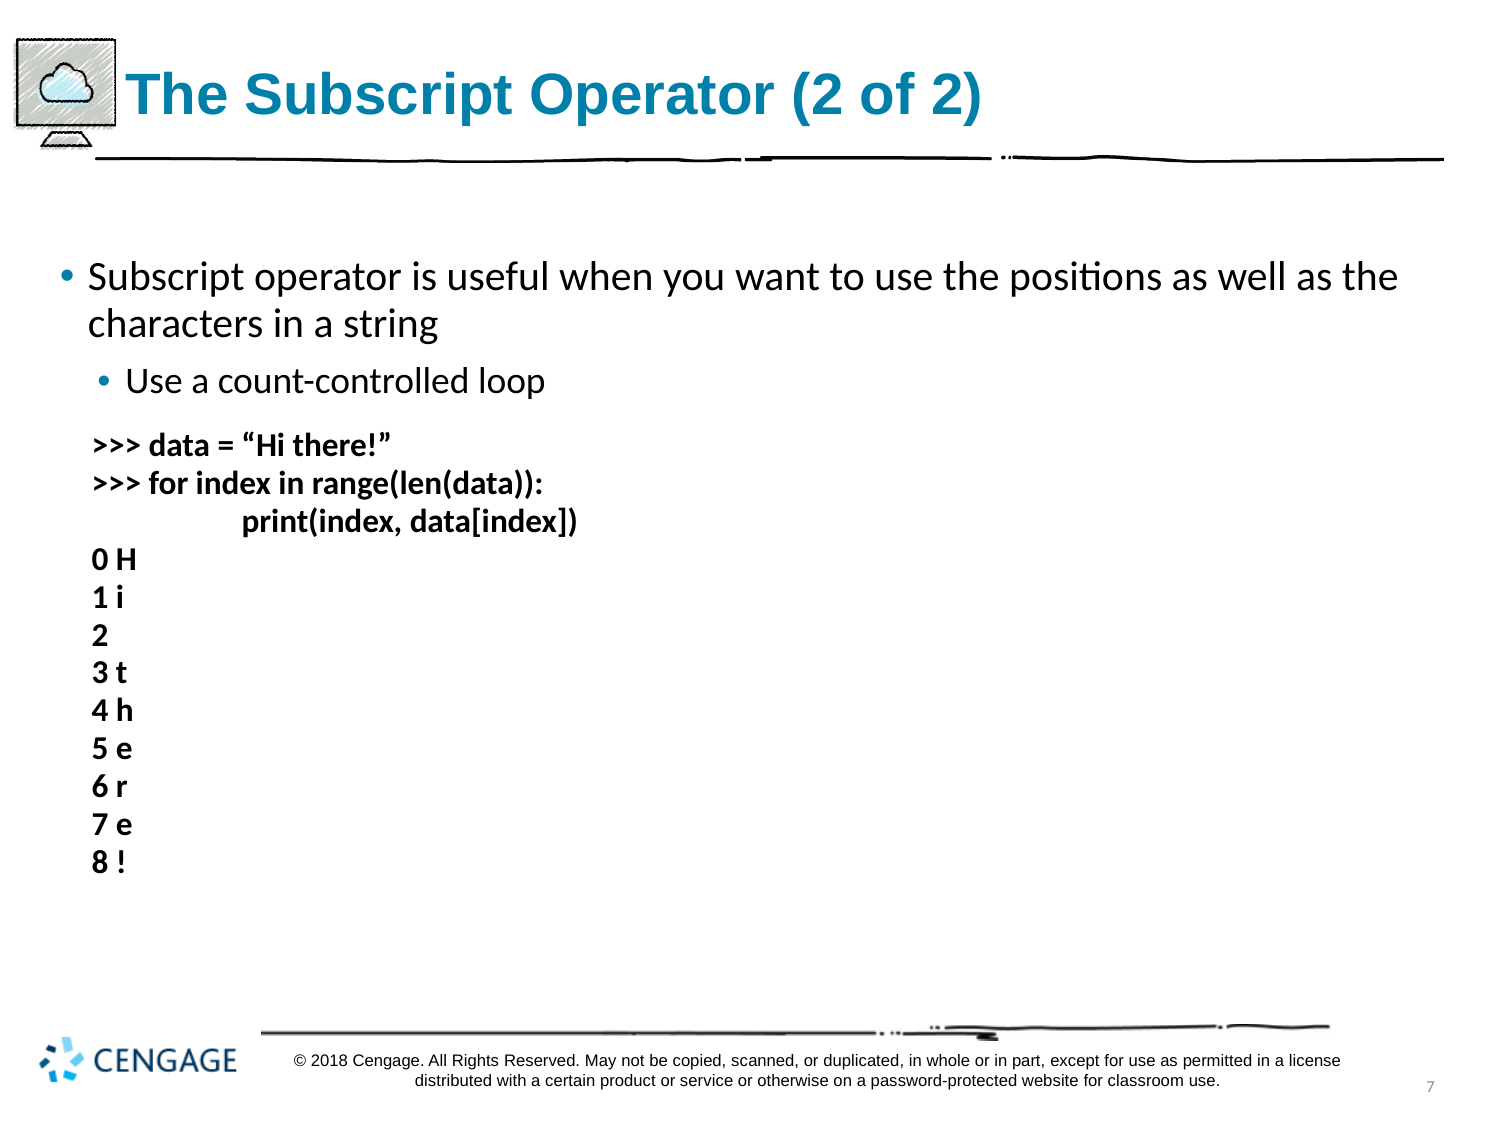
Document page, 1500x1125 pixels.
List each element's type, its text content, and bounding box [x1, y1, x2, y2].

list >>> data = “Hi there!” >>> for index in range(len(data)): print(index, data[index]) 0 H 1 i 2 3 t 4 h 5 e 6 r 7 e 8 ! [54, 426, 1435, 887]
title The Subscript Operator (2 of 2) [125, 55, 1442, 127]
picture [154, 155, 1444, 163]
footer © 2018 Cengage. All Rights Reserved. May not be copied, scanned, or duplicated, in whole or in part, except for use as permitted in a license distributed with a certain product or service or otherwise on a password-protected website for classroom use. [262, 1049, 1375, 1090]
picture [19, 1023, 249, 1095]
picture [261, 1024, 1331, 1041]
picture [13, 36, 117, 151]
list Subscript operator is useful when you want to use the positions as well as the characters in a string Use a count-controlled loop [59, 252, 1441, 405]
